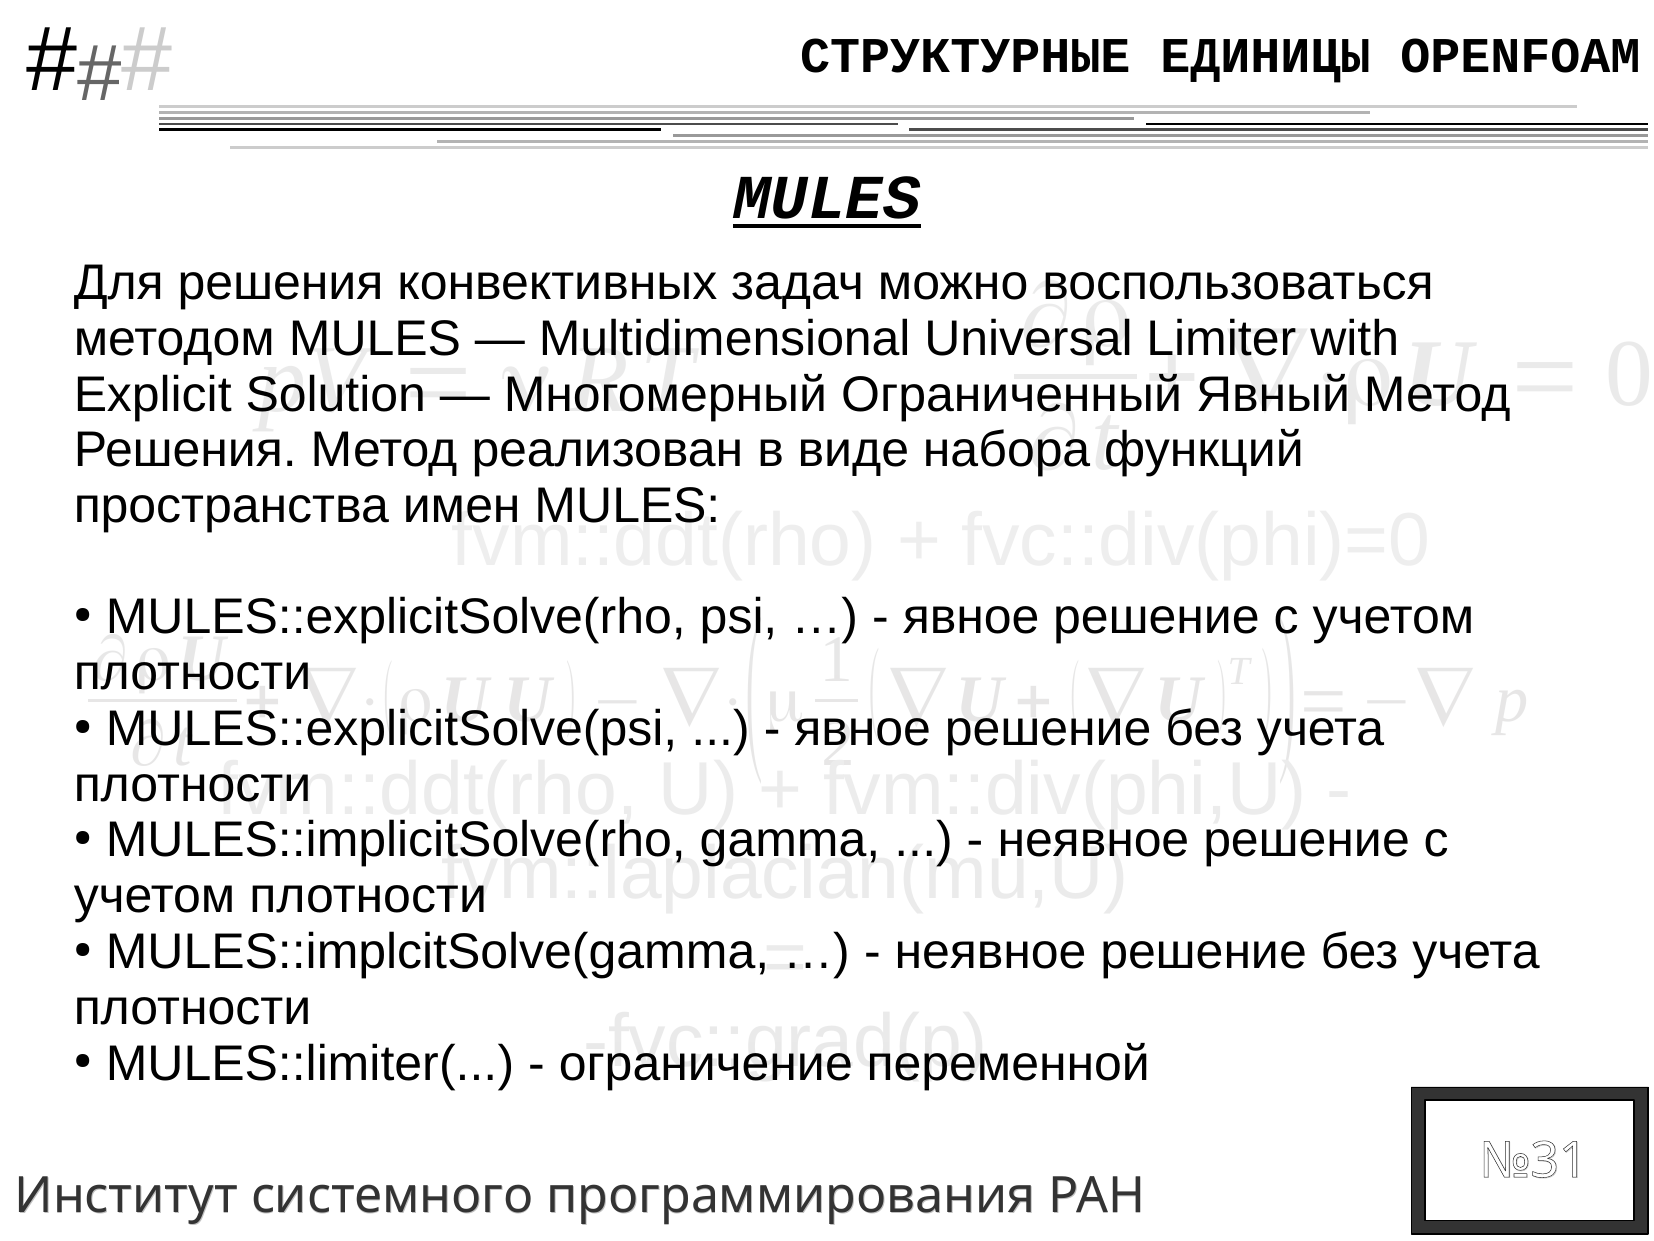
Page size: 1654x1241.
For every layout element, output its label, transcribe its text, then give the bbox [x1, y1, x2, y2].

title MULES [0, 147, 1654, 257]
text_box Для решения конвективных задач можно воспользоваться методом MULES — Multidimensional Universal Limiter with Explicit Solution — Многомерный Ограниченный Явный Метод Решения. Метод реализован в виде набора функций пространства имен MULES: MULES::explicitSolve(rho, psi, …) - явное решение с учетом плотности MULES::explicitSolve(psi, ...) - явное решение без учета плотности MULES::implicitSolve(rho, gamma, ...) - неявное решение с учетом плотности MULES::implcitSolve(gamma, …) - неявное решение без учета плотности MULES::limiter(...) - ограничение переменной [59, 246, 1565, 1098]
